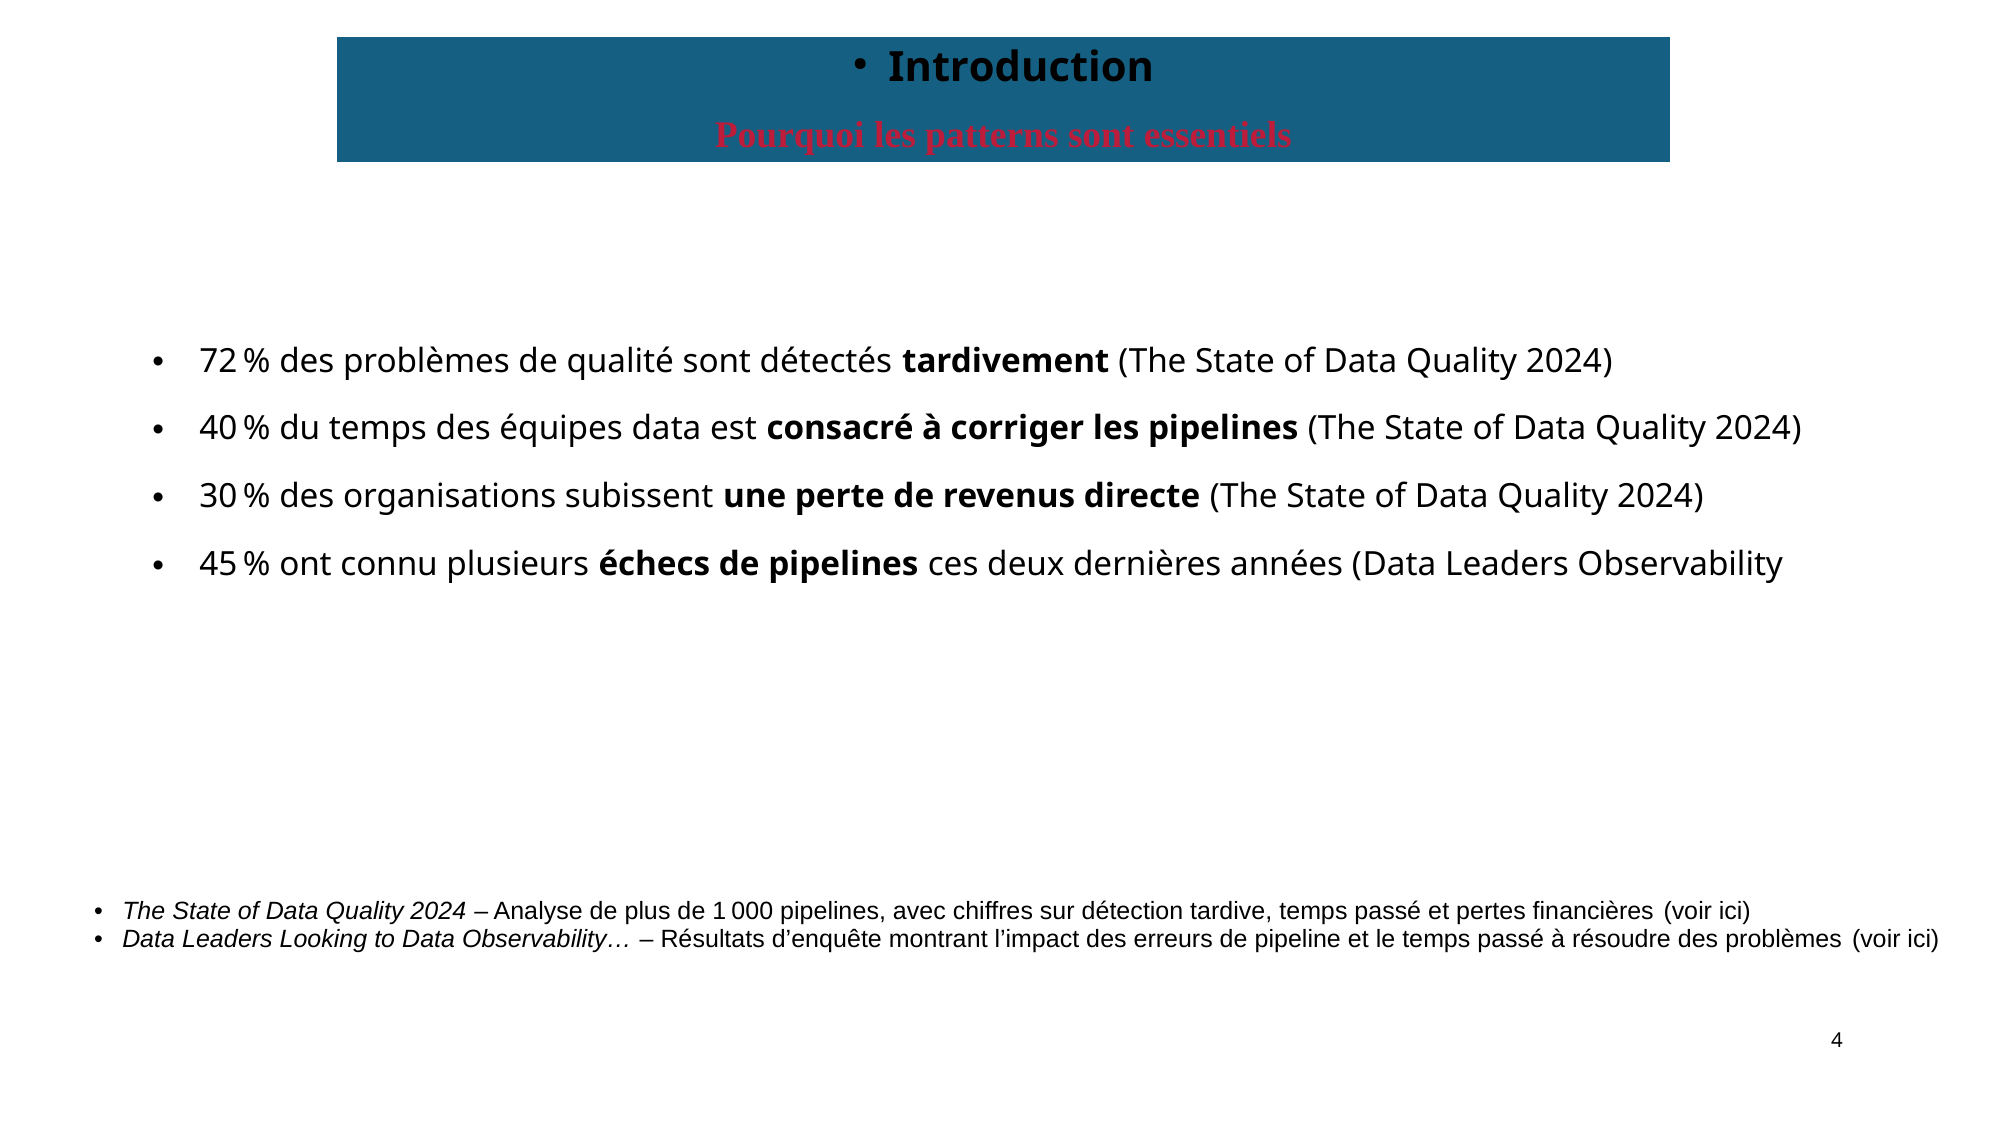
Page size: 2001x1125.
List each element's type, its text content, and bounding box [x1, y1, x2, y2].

table_header [1226, 37, 1670, 114]
text_box 72 % des problèmes de qualité sont détectés tardivement (The State of Data Quality 2024) 40 % du temps des équipes data est consacré à corriger les pipelines (The State of Data Quality 2024) 30 % des organisations subissent une perte de revenus directe (The State of Data Quality 2024) 45 % ont connu plusieurs échecs de pipelines ces deux dernières années (Data Leaders Observability [137, 308, 1930, 559]
table_header [337, 37, 781, 114]
table_cell Pourquoi les patterns sont essentiels [337, 114, 1670, 162]
text_box ‹N°› [1831, 1027, 1875, 1056]
list The State of Data Quality 2024 – Analyse de plus de 1 000 pipelines, avec chiffres sur détection tardive, temps passé et pertes financières (voir ici) Data Leaders Looking to Data Observability… – Résultats d’enquête montrant l’impact des erreurs de pipeline et le temps passé à résoudre des problèmes (voir ici) [79, 886, 1976, 963]
table_header Introduction [781, 37, 1226, 114]
